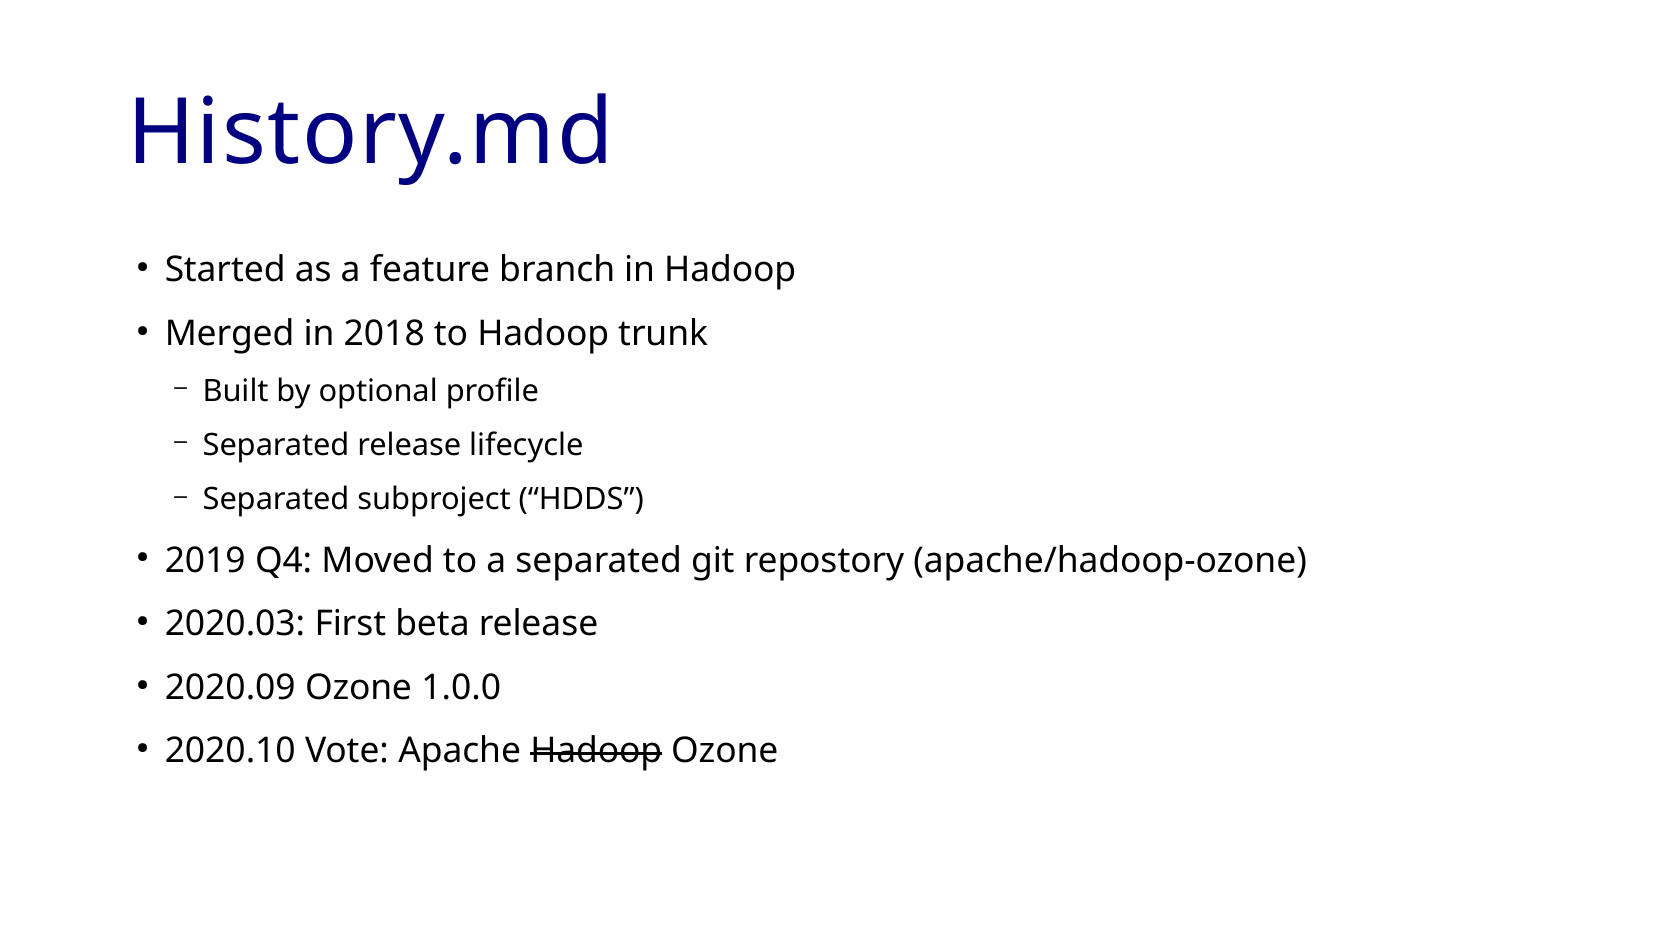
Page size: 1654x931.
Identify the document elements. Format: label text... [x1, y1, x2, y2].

title History.md [127, 69, 1552, 187]
list Started as a feature branch in Hadoop Merged in 2018 to Hadoop trunk Built by optional profile Separated release lifecycle Separated subproject (“HDDS”) 2019 Q4: Moved to a separated git repostory (apache/hadoop-ozone) 2020.03: First beta release 2020.09 Ozone 1.0.0 2020.10 Vote: Apache Hadoop Ozone [127, 244, 1527, 784]
